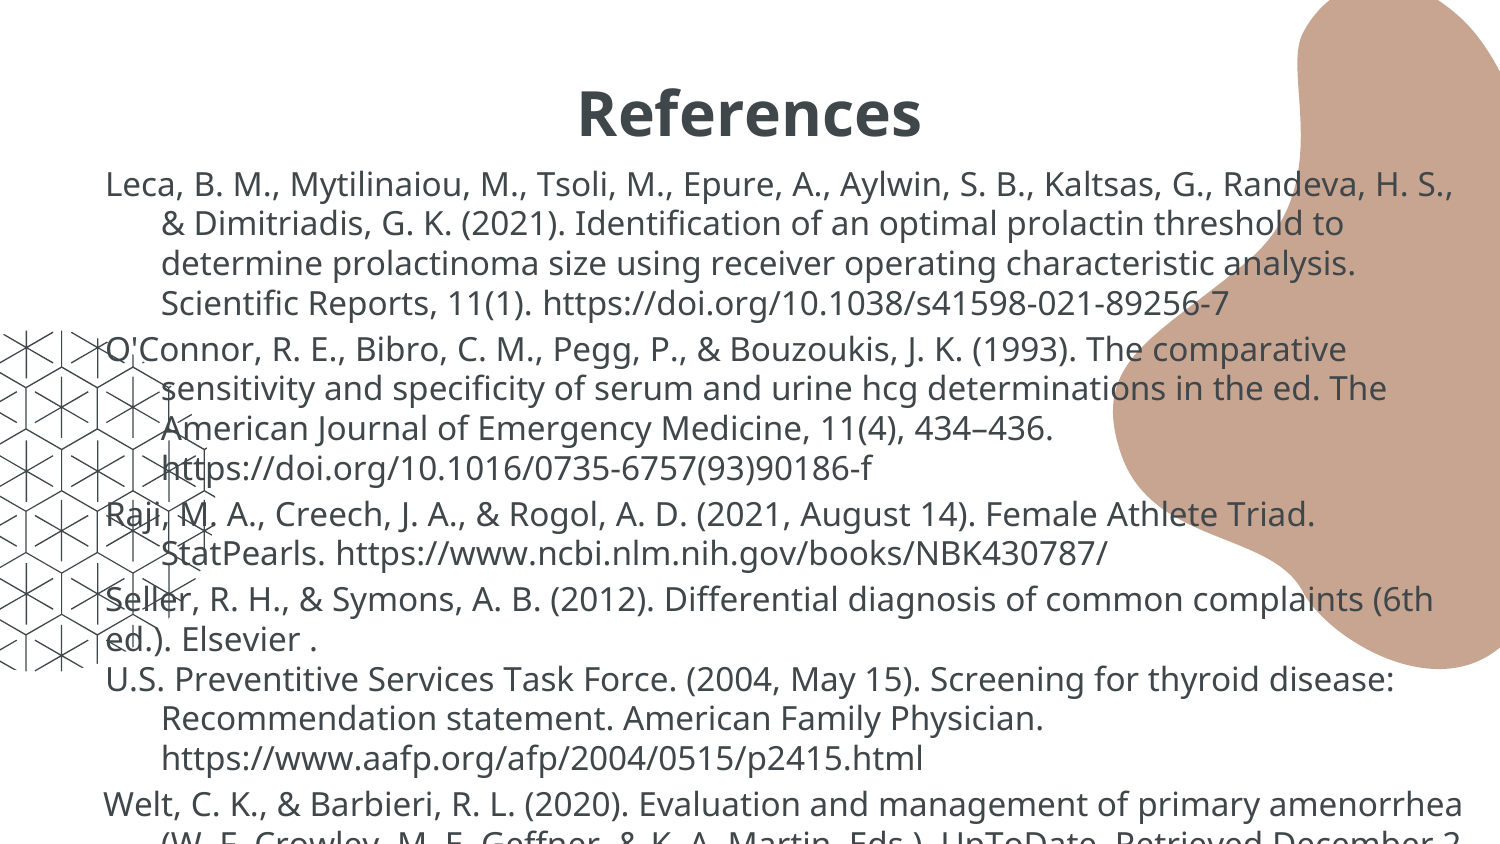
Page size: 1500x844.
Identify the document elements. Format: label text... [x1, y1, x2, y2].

text_box References [116, 58, 1383, 148]
subtitle Leca, B. M., Mytilinaiou, M., Tsoli, M., Epure, A., Aylwin, S. B., Kaltsas, G., Randeva, H. S., & Dimitriadis, G. K. (2021). Identification of an optimal prolactin threshold to determine prolactinoma size using receiver operating characteristic analysis. Scientific Reports, 11(1). https://doi.org/10.1038/s41598-021-89256-7 O'Connor, R. E., Bibro, C. M., Pegg, P., & Bouzoukis, J. K. (1993). The comparative sensitivity and specificity of serum and urine hcg determinations in the ed. The American Journal of Emergency Medicine, 11(4), 434–436. https://doi.org/10.1016/0735-6757(93)90186-f Raji, M. A., Creech, J. A., & Rogol, A. D. (2021, August 14). Female Athlete Triad. StatPearls. https://www.ncbi.nlm.nih.gov/books/NBK430787/ Seller, R. H., & Symons, A. B. (2012). Differential diagnosis of common complaints (6th ed.). Elsevier . U.S. Preventitive Services Task Force. (2004, May 15). Screening for thyroid disease: Recommendation statement. American Family Physician. https://www.aafp.org/afp/2004/0515/p2415.html Welt, C. K., & Barbieri, R. L. (2020). Evaluation and management of primary amenorrhea (W. F. Crowley, M. E. Geffner, & K. A. Martin, Eds.). UpToDate. Retrieved December 2, 2021, from https://www.uptodate.com/contents/evaluation-and-management-of-primary-amenorrhea [69, 147, 1500, 812]
